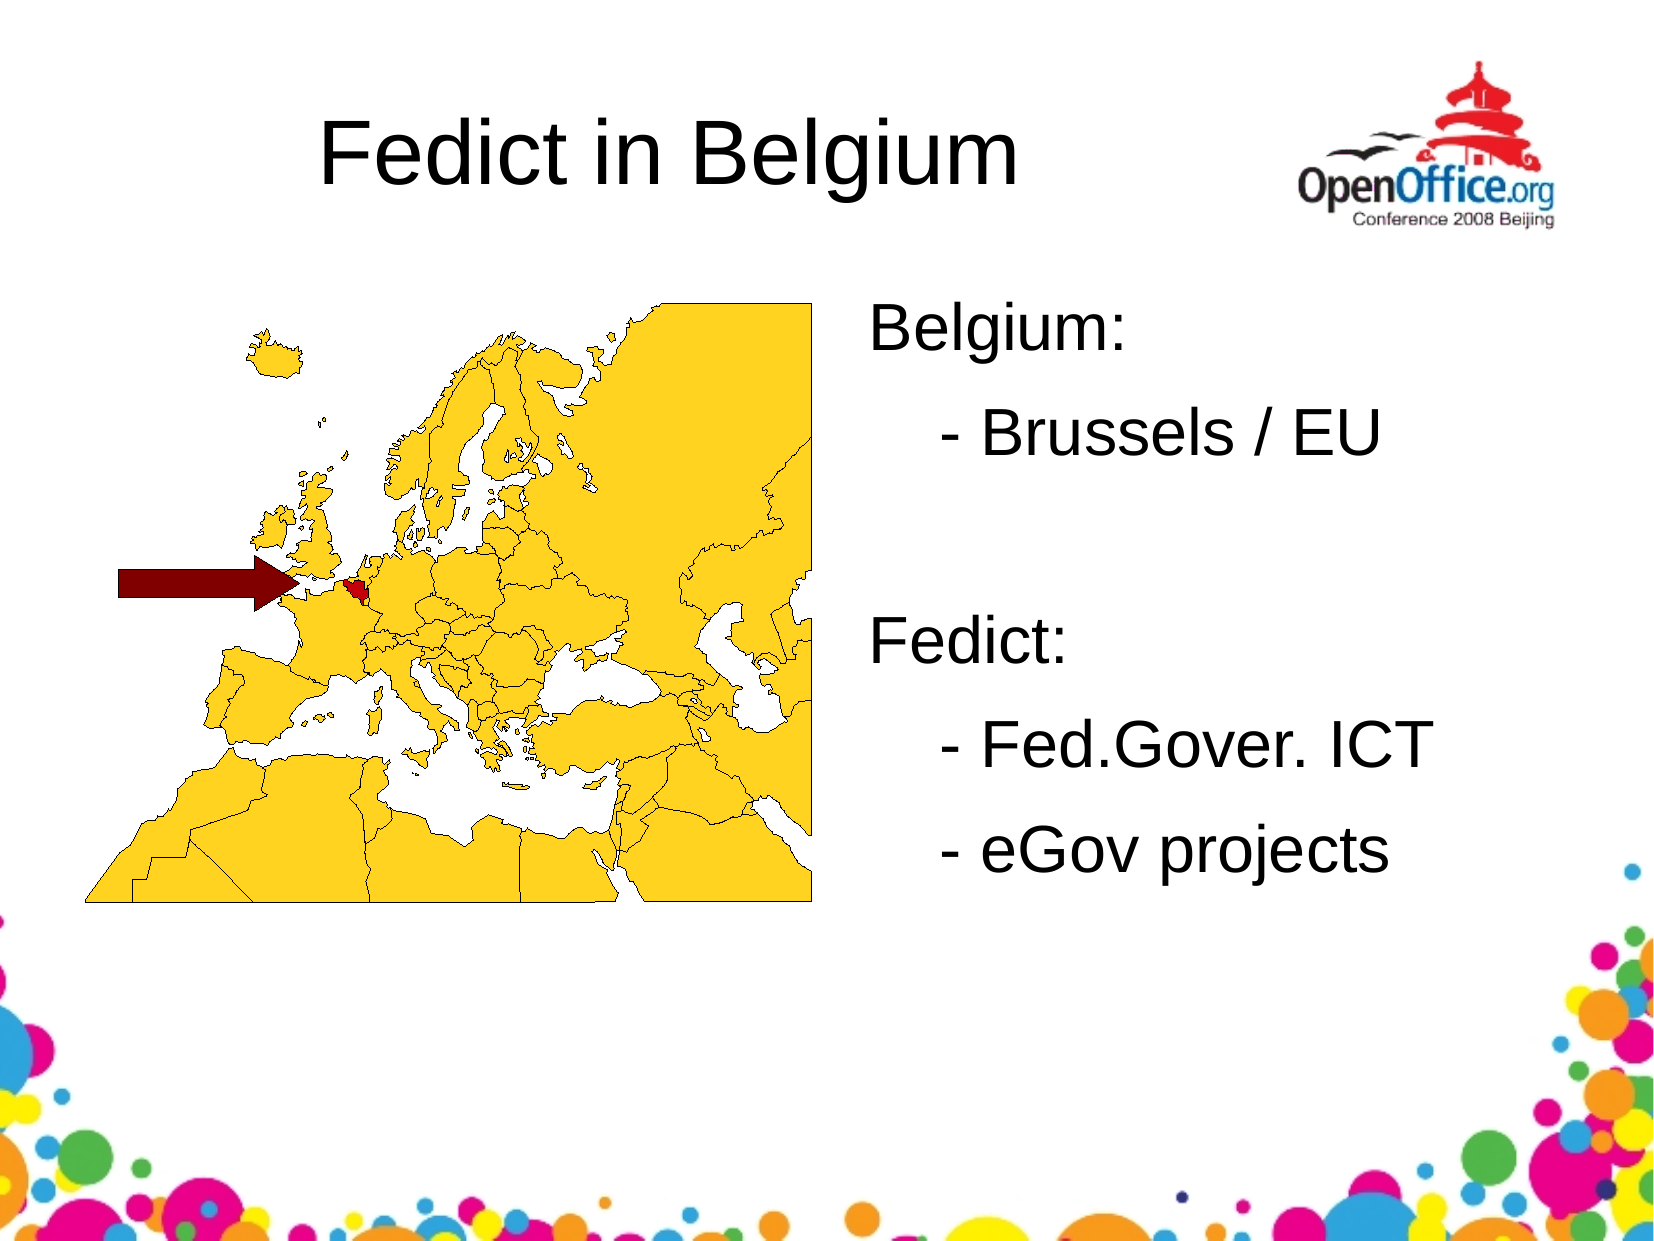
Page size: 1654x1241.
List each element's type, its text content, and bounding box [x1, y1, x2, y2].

text_box [487, 498, 496, 505]
text_box [522, 737, 530, 743]
text_box [299, 471, 308, 477]
text_box [401, 747, 430, 769]
text_box [298, 480, 304, 487]
text_box [373, 686, 383, 705]
text_box [327, 466, 334, 472]
picture [0, 810, 1654, 1241]
text_box [85, 303, 812, 903]
text_box [407, 529, 414, 540]
picture [397, 810, 613, 846]
text_box [313, 714, 326, 723]
picture [1285, 51, 1569, 250]
list Belgium: - Brussels / EU Fedict: - Fed.Gover. ICT - eGov projects [851, 290, 1578, 1109]
text_box [341, 450, 349, 461]
text_box [250, 505, 297, 551]
text_box [416, 527, 425, 541]
text_box [462, 507, 470, 521]
text_box [366, 706, 382, 736]
title Fedict in Belgium [82, 49, 1258, 257]
text_box [301, 720, 308, 727]
text_box [502, 782, 530, 790]
text_box [582, 776, 607, 790]
text_box [606, 332, 616, 343]
text_box [327, 712, 334, 718]
text_box [246, 328, 303, 379]
